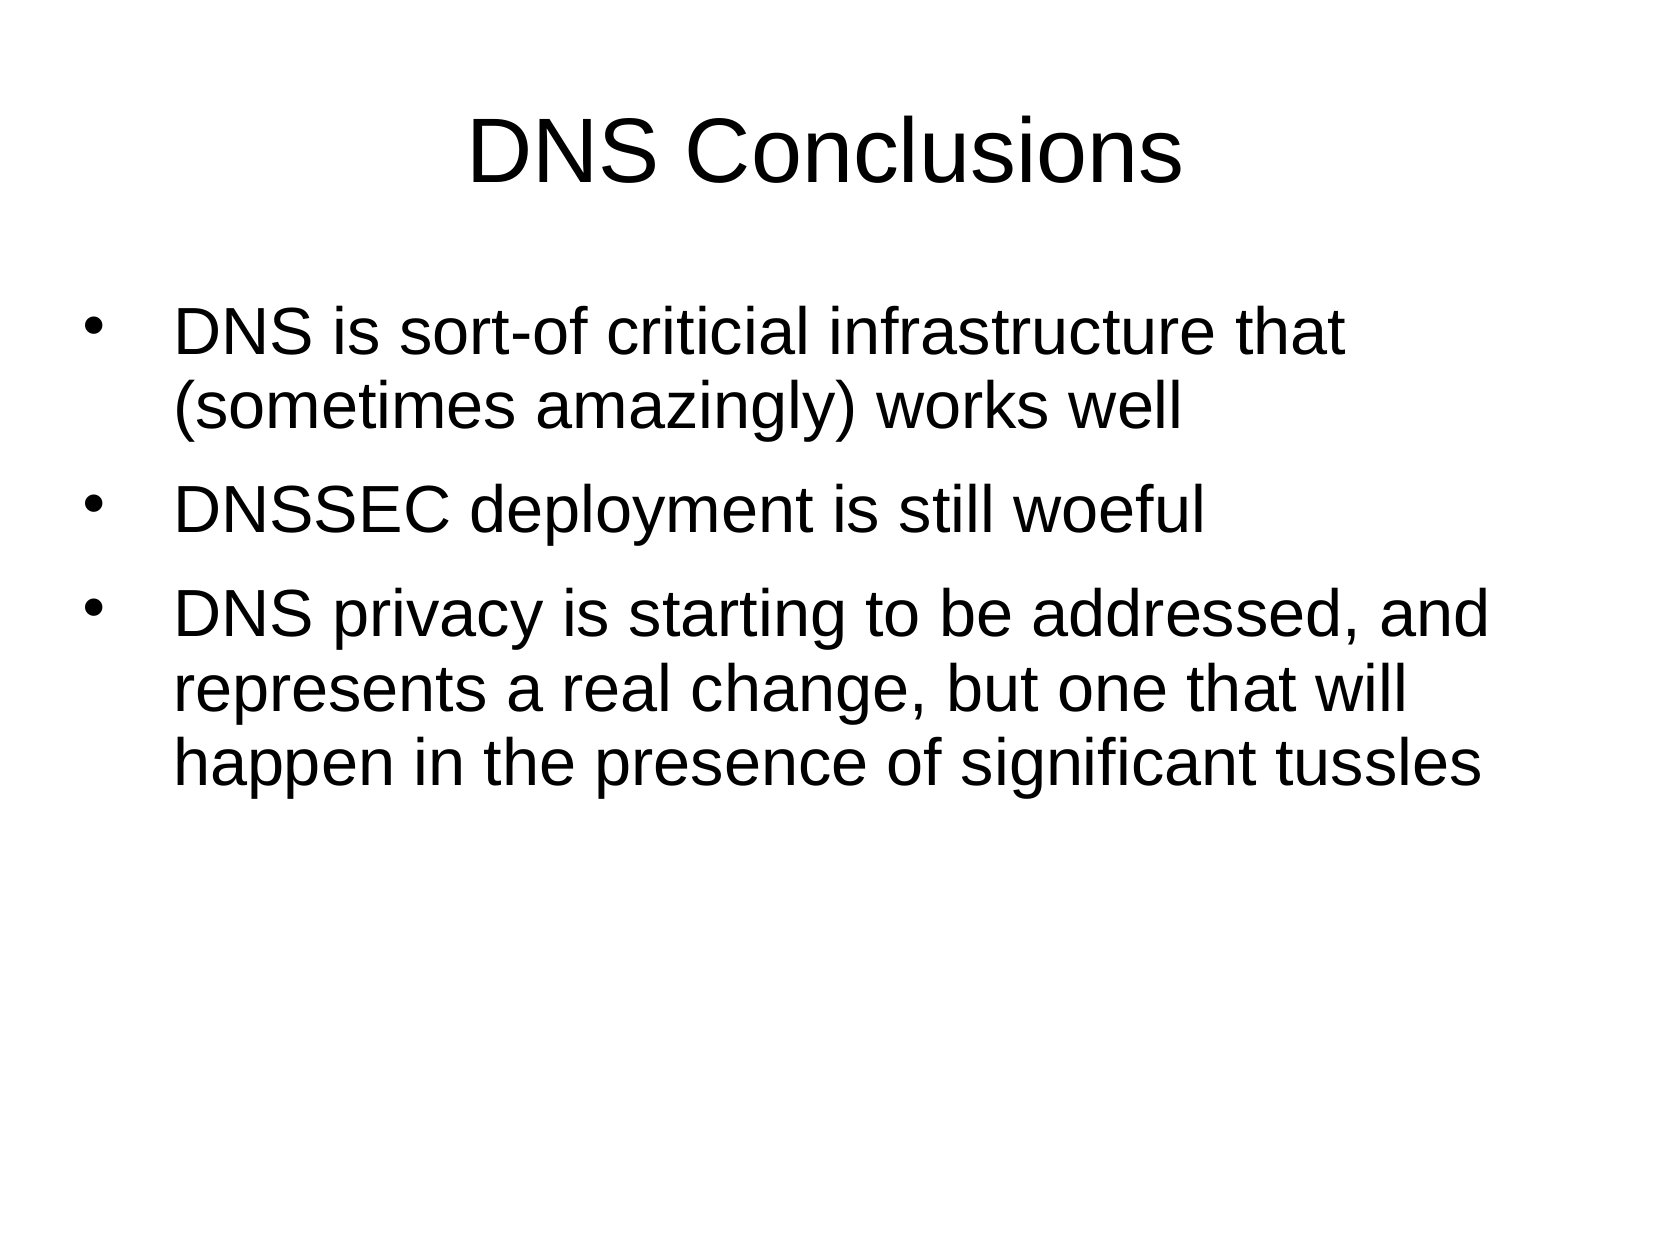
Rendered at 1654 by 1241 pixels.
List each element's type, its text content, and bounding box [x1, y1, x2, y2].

title DNS Conclusions [82, 49, 1570, 256]
list DNS is sort-of criticial infrastructure that (sometimes amazingly) works well DNSSEC deployment is still woeful DNS privacy is starting to be addressed, and represents a real change, but one that will happen in the presence of significant tussles [82, 290, 1570, 1009]
